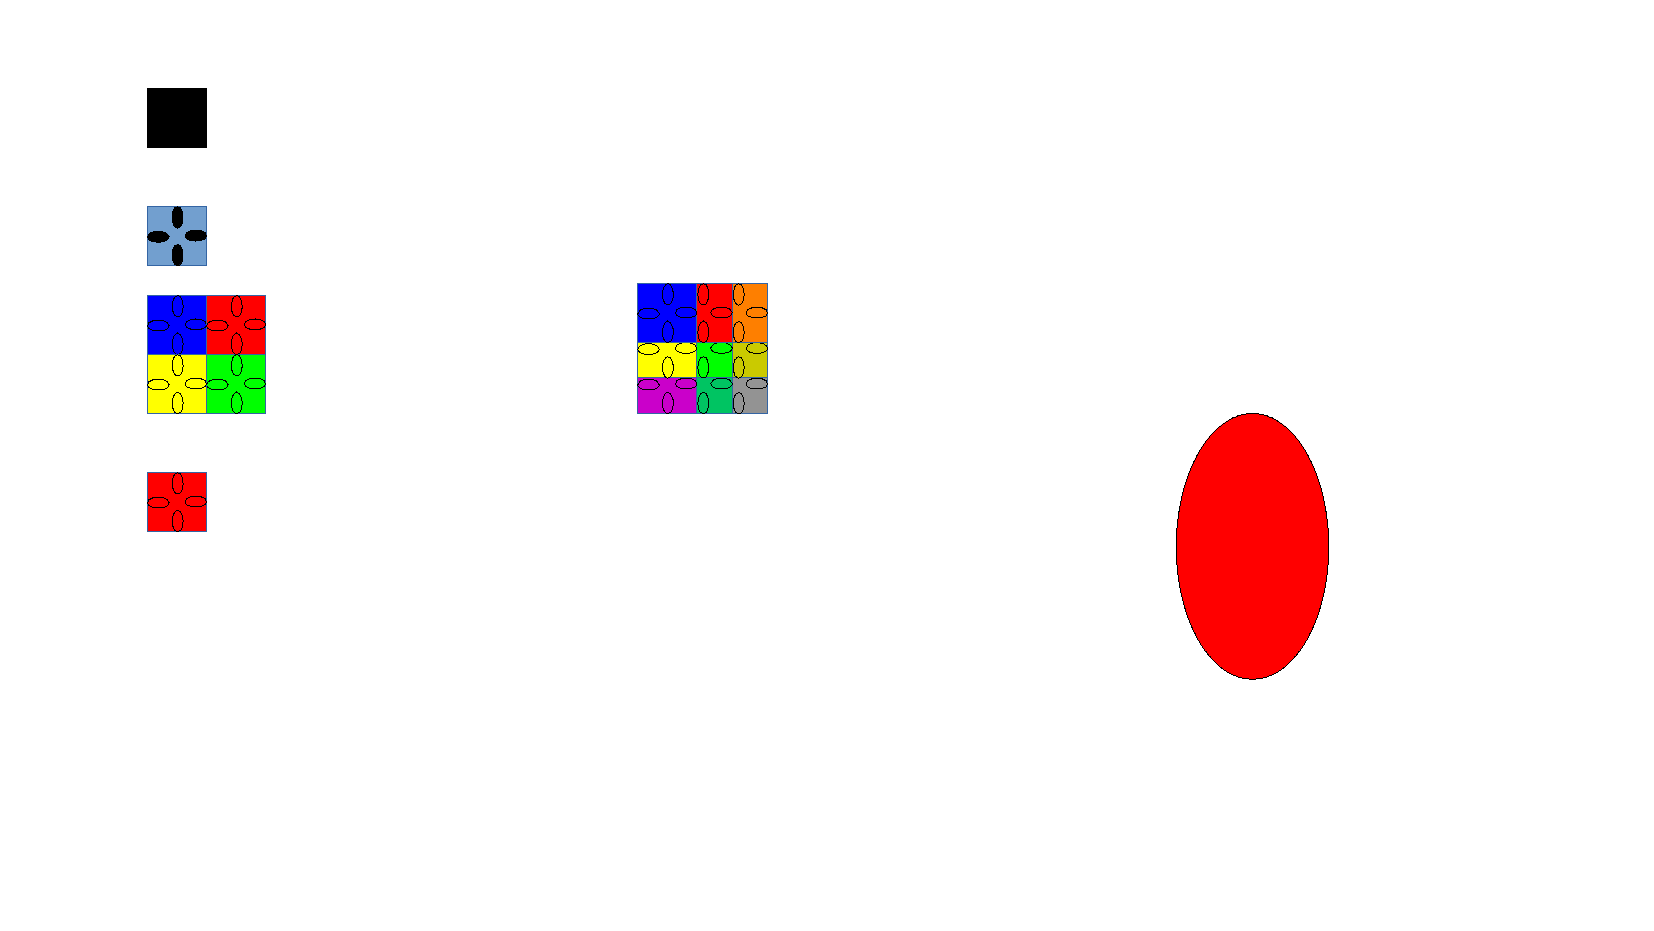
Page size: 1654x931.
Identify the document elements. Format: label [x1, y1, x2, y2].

text_box [147, 88, 207, 148]
text_box [637, 283, 768, 414]
text_box [147, 206, 207, 266]
text_box [147, 472, 207, 532]
text_box [1176, 413, 1329, 680]
text_box [147, 295, 266, 414]
